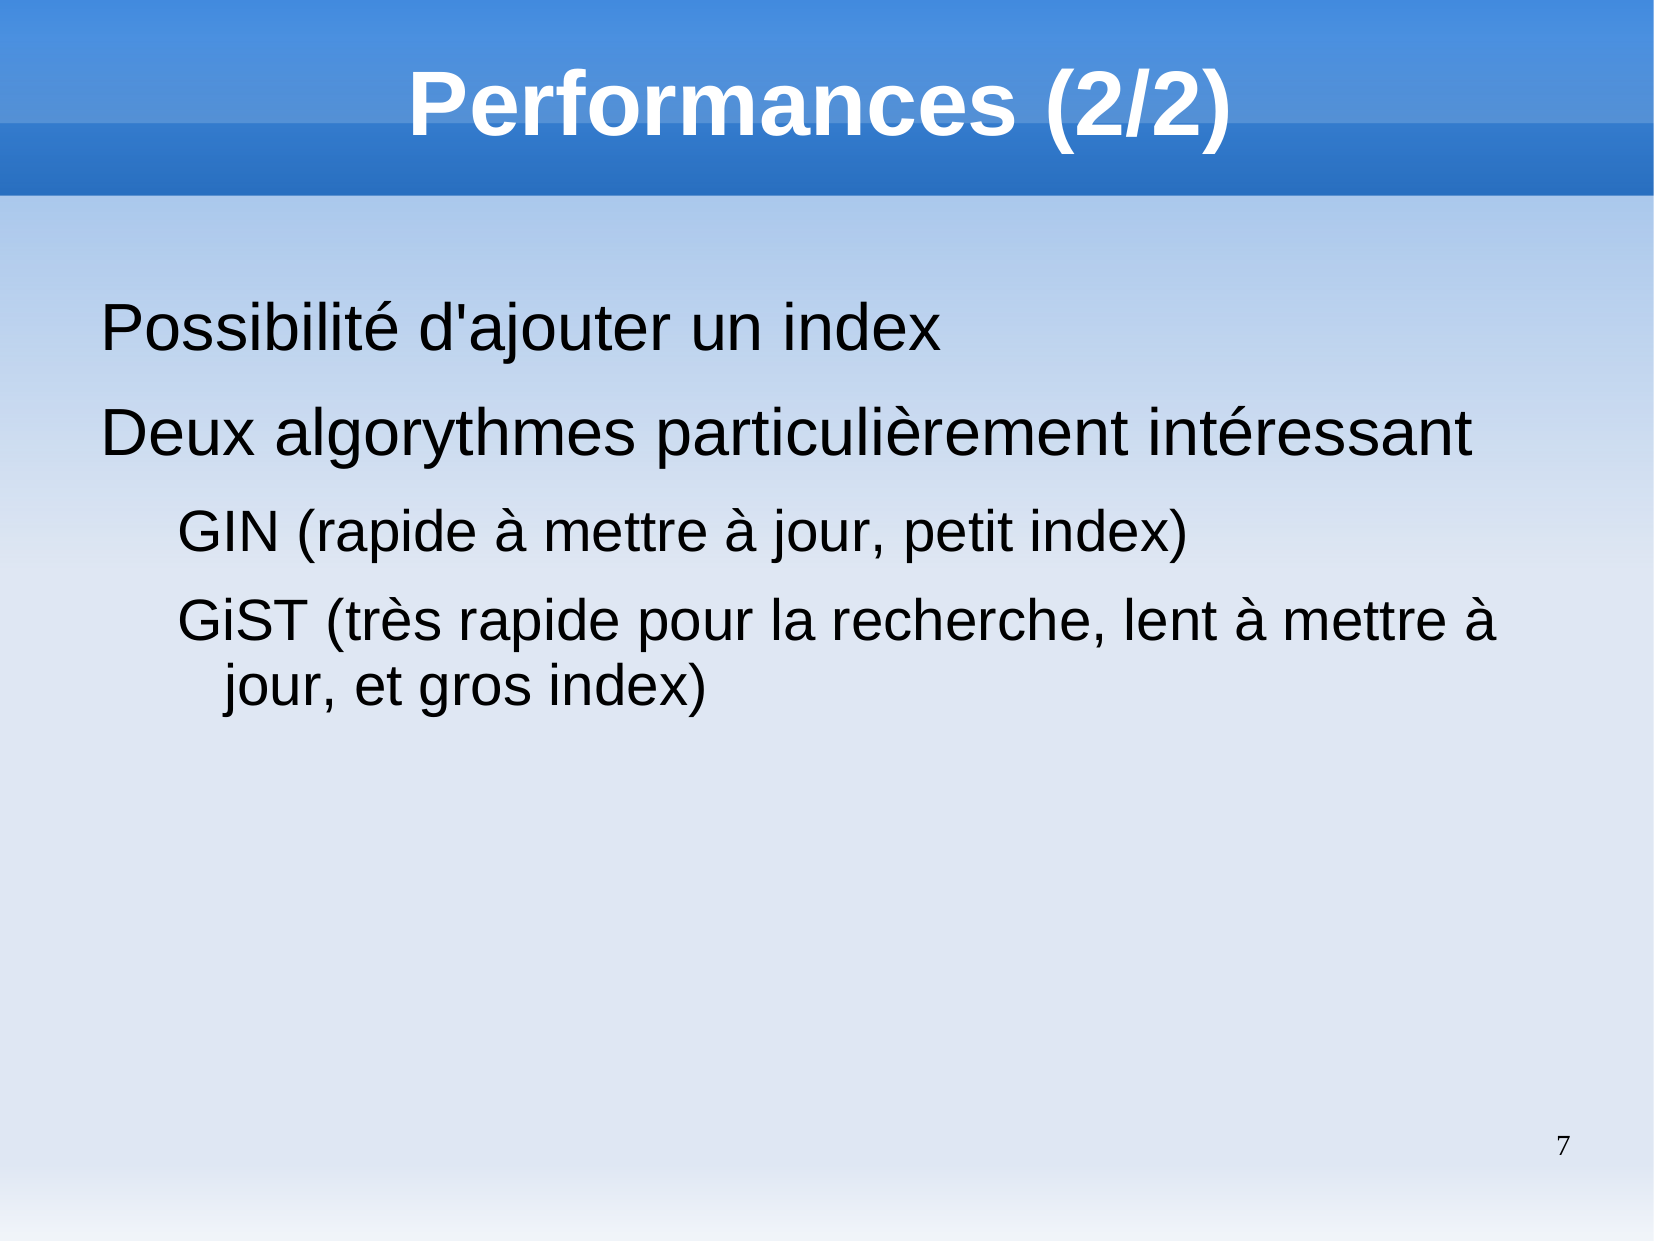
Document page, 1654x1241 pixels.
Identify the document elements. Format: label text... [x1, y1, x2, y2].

picture [0, 0, 1654, 1241]
title Performances (2/2) [76, 7, 1565, 200]
list Possibilité d'ajouter un index Deux algorythmes particulièrement intéressant GIN (rapide à mettre à jour, petit index) GiST (très rapide pour la recherche, lent à mettre à jour, et gros index) [82, 290, 1571, 1094]
